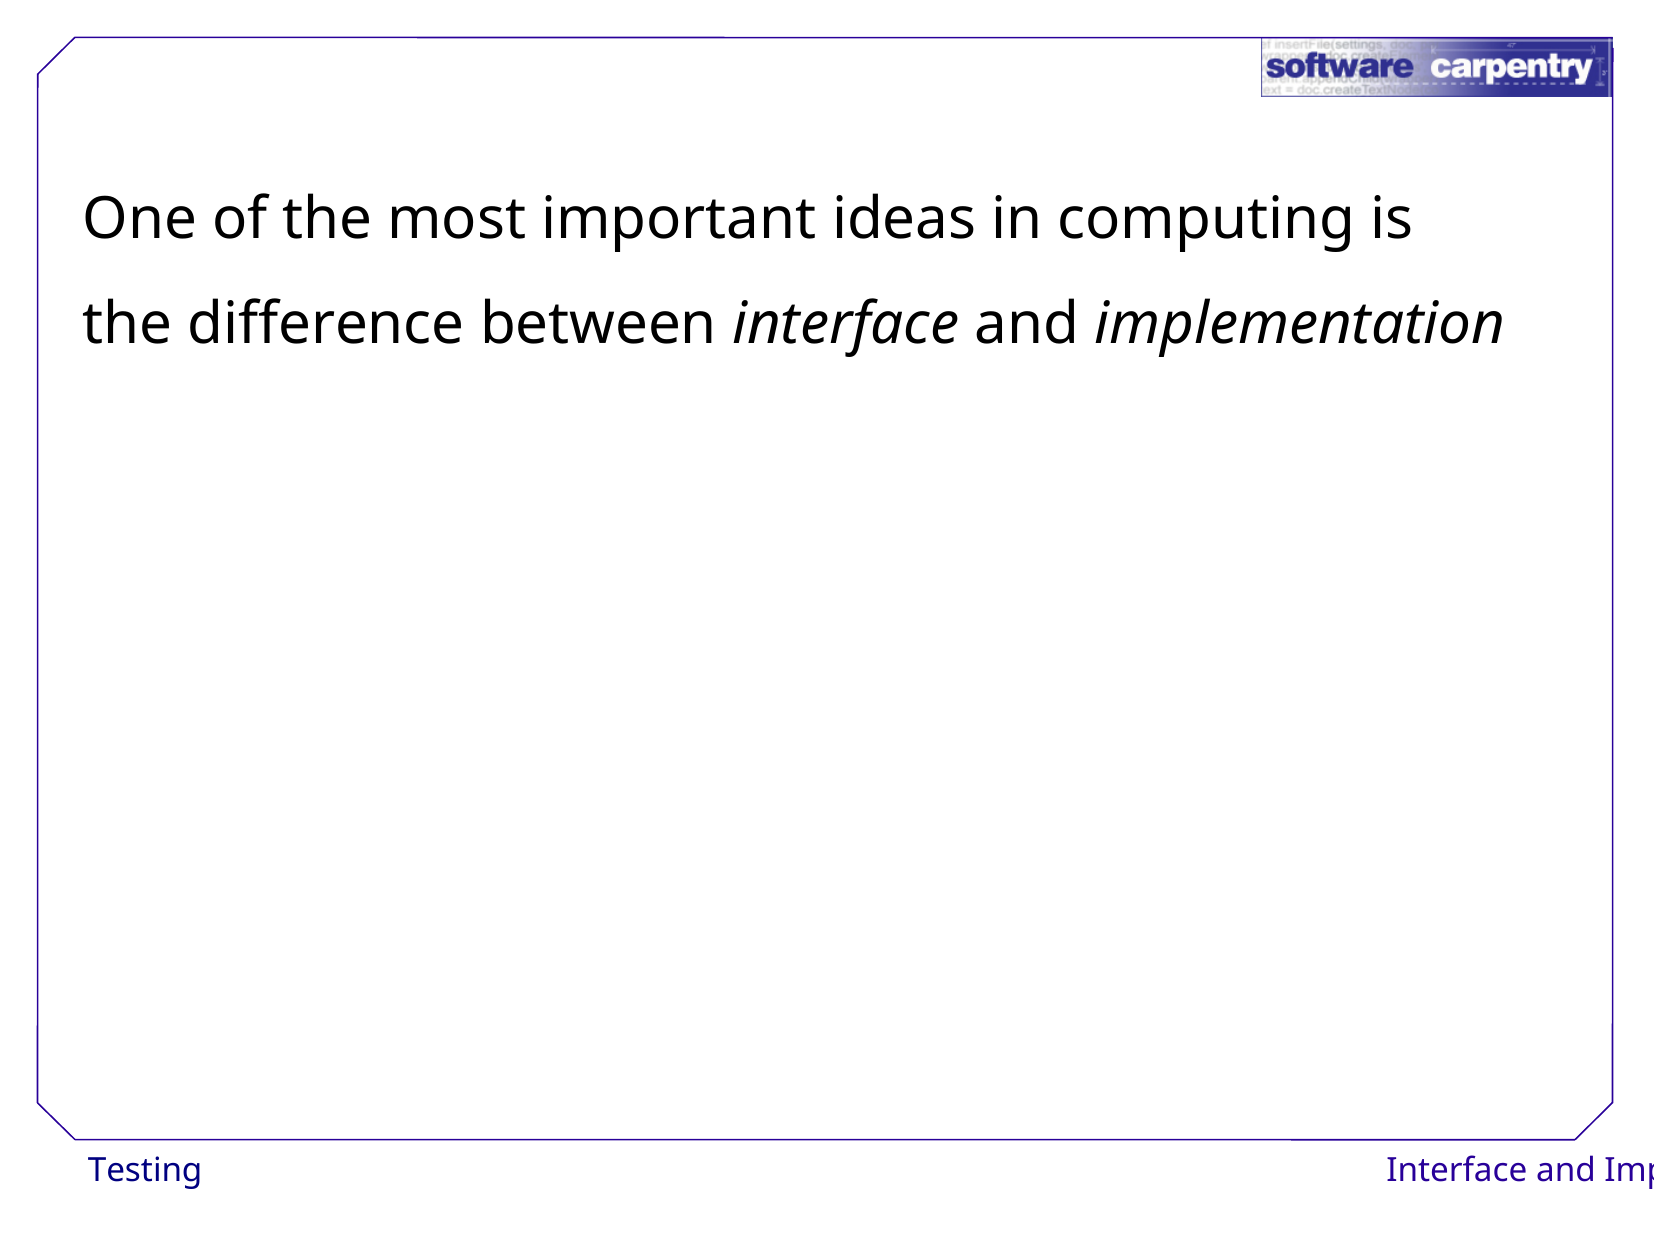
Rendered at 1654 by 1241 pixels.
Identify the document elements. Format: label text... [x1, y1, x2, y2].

text_box One of the most important ideas in computing is the difference between interface and implementation [68, 137, 1654, 364]
picture [1261, 39, 1613, 97]
